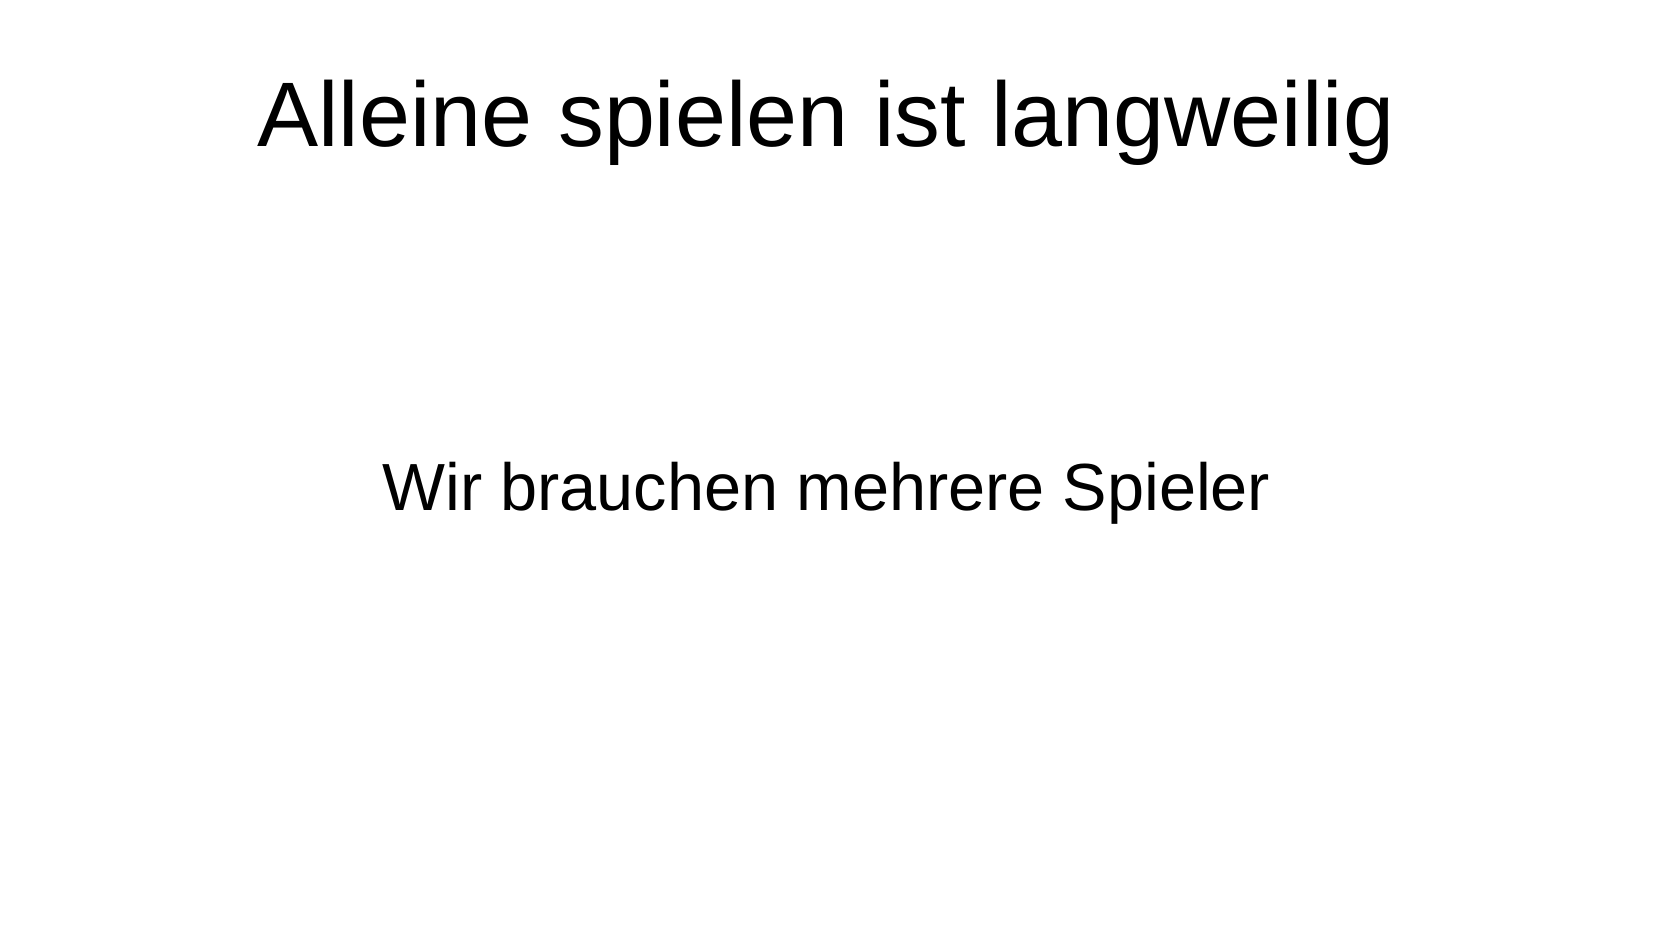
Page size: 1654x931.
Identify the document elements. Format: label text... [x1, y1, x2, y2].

subtitle Wir brauchen mehrere Spieler [82, 217, 1571, 758]
title Alleine spielen ist langweilig [82, 37, 1571, 193]
